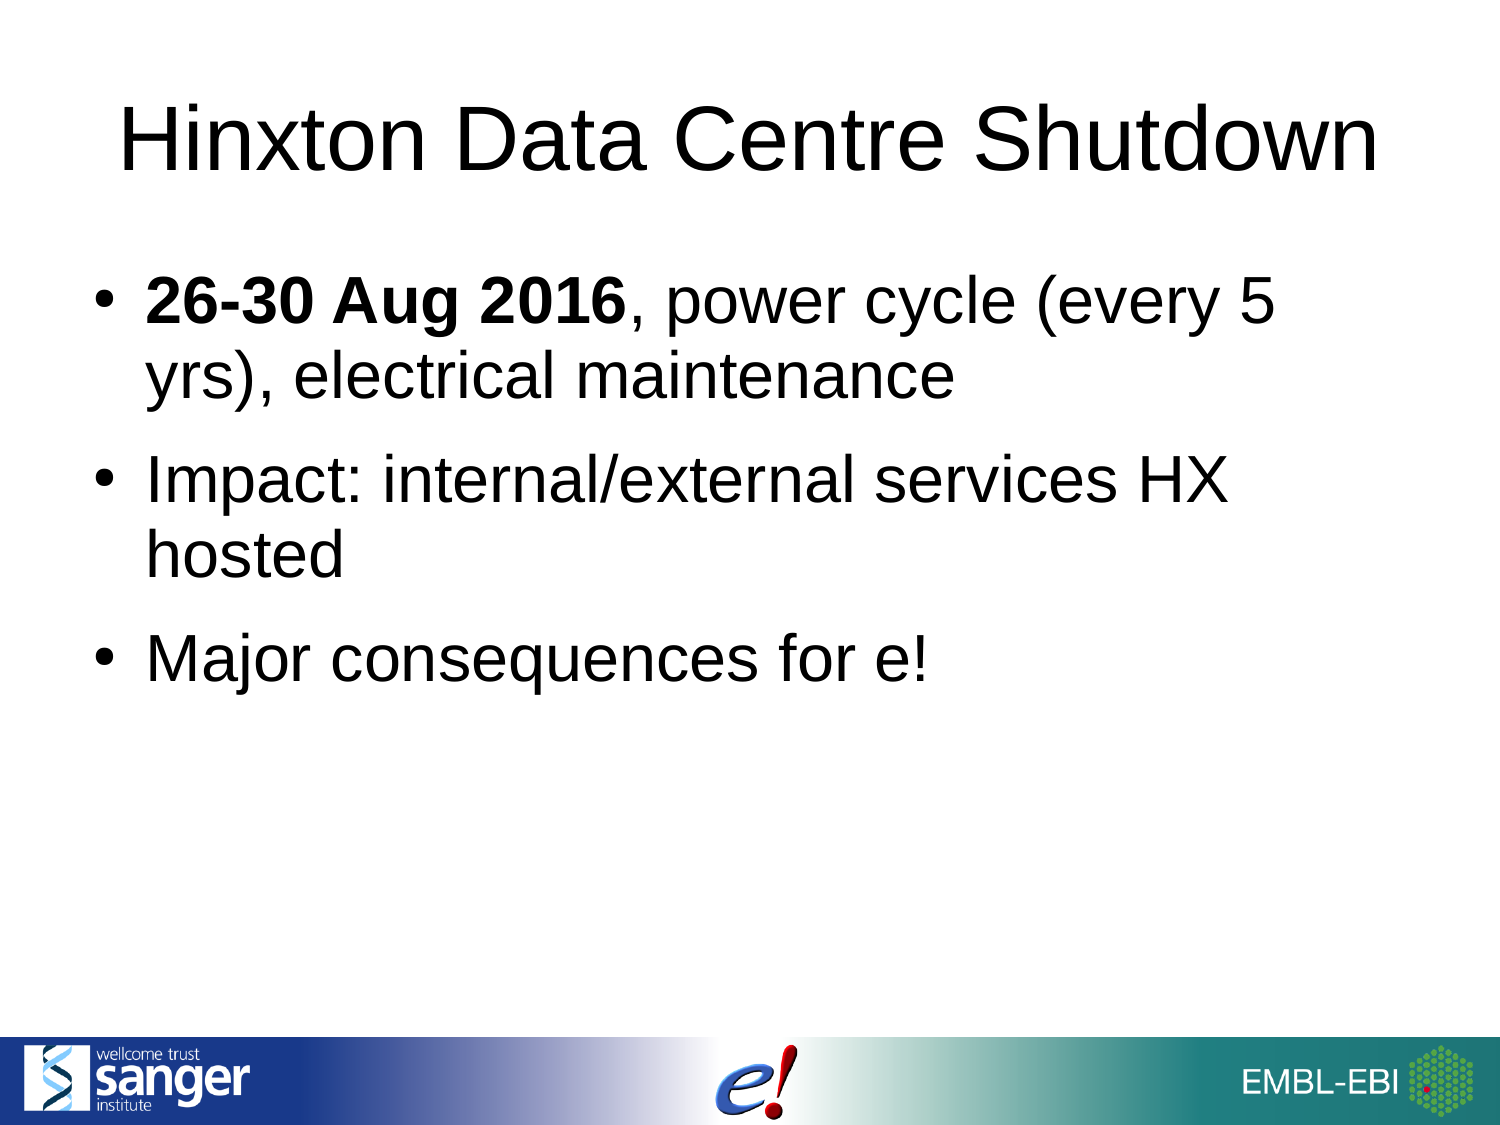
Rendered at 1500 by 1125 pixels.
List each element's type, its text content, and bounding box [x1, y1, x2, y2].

picture [0, 1037, 1500, 1125]
title Hinxton Data Centre Shutdown [75, 44, 1425, 233]
list 26-30 Aug 2016, power cycle (every 5 yrs), electrical maintenance Impact: internal/external services HX hosted Major consequences for e! [75, 263, 1395, 916]
